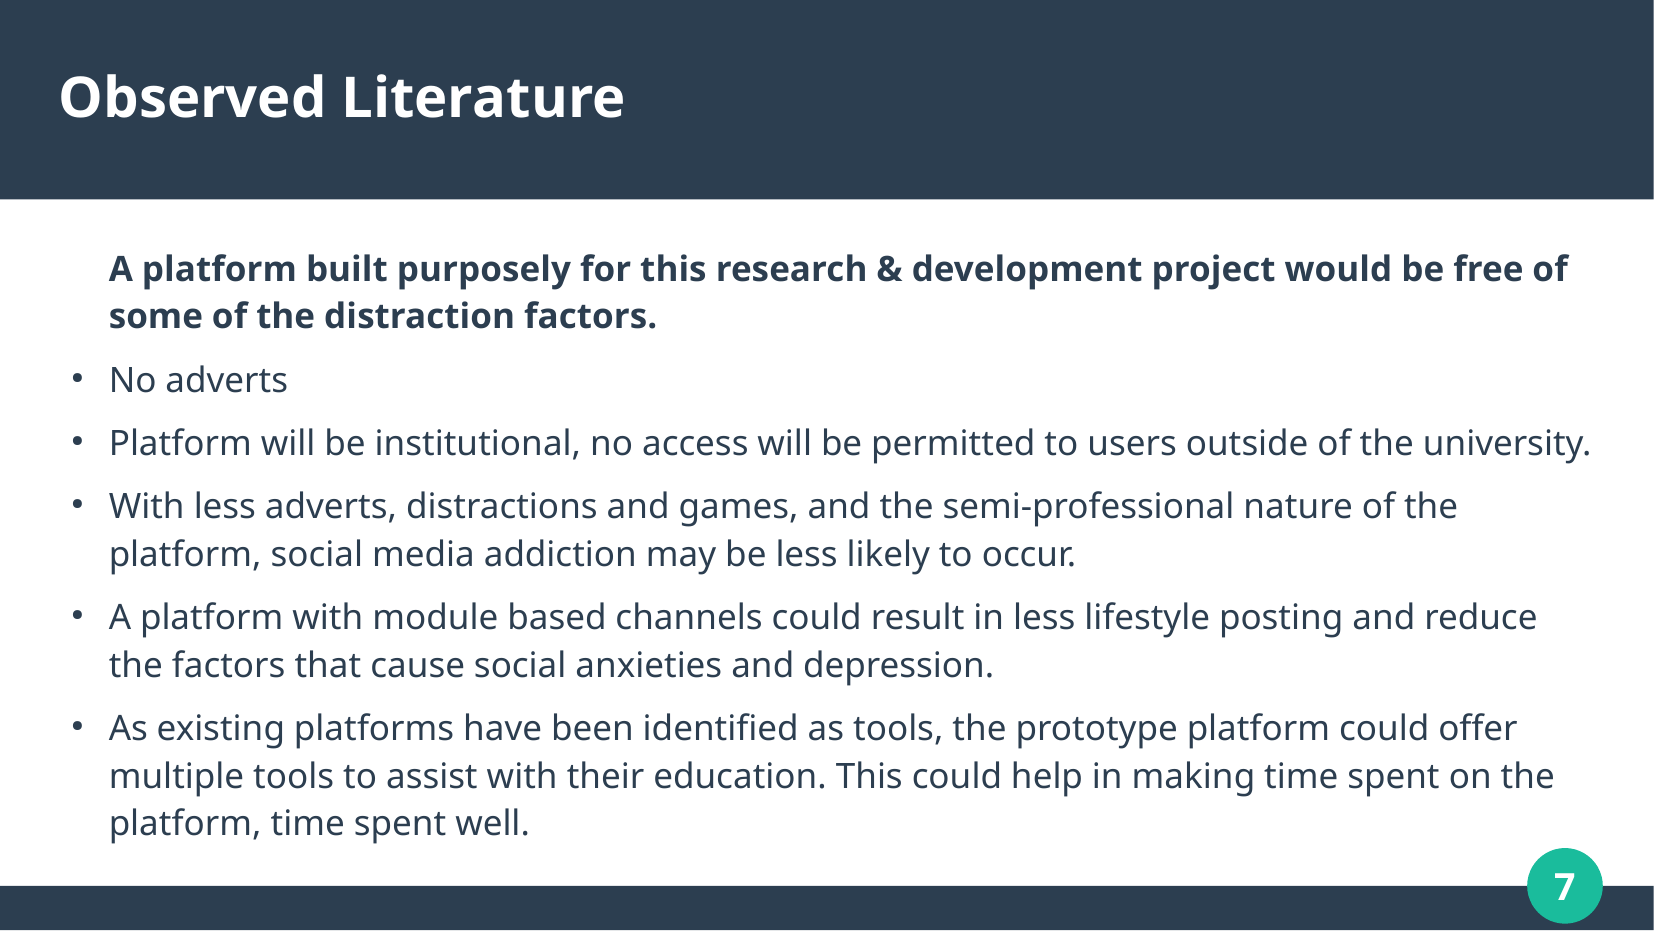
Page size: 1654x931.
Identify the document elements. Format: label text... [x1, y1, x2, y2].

list A platform built purposely for this research & development project would be free of some of the distraction factors. No adverts Platform will be institutional, no access will be permitted to users outside of the university. With less adverts, distractions and games, and the semi-professional nature of the platform, social media addiction may be less likely to occur. A platform with module based channels could result in less lifestyle posting and reduce the factors that cause social anxieties and depression. As existing platforms have been identified as tools, the prototype platform could offer multiple tools to assist with their education. This could help in making time spent on the platform, time spent well. [59, 243, 1595, 864]
title Observed Literature [59, 37, 1595, 156]
